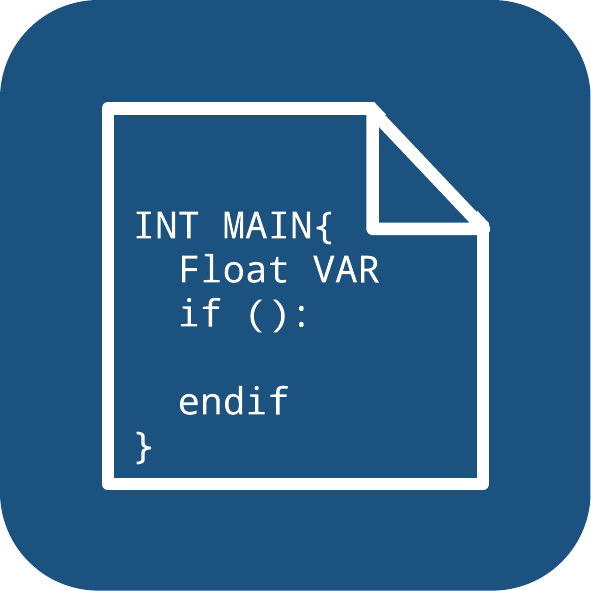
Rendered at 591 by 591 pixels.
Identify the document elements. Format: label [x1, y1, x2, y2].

text_box [0, 0, 591, 591]
